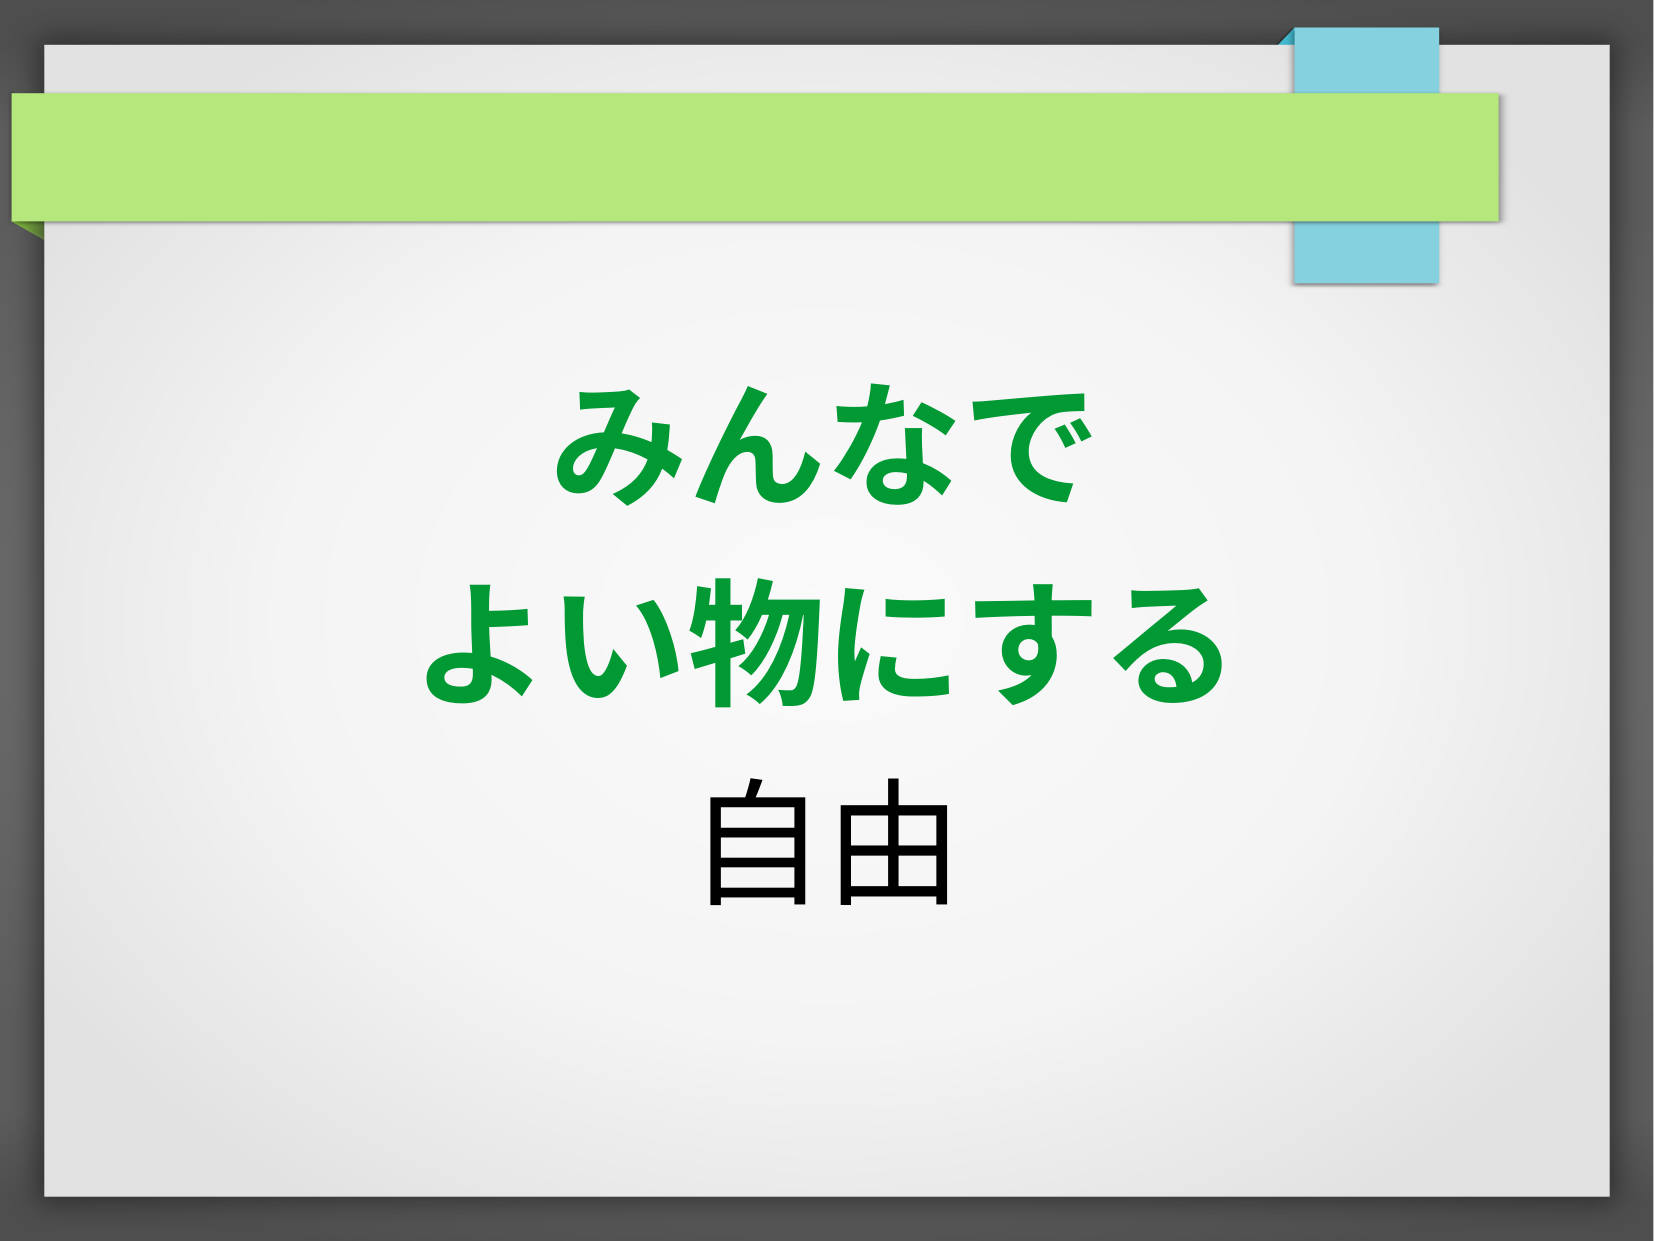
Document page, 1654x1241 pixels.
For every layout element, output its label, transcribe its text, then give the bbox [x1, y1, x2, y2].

picture [0, 0, 1654, 1241]
subtitle みんなで よい物にする 自由 [81, 125, 1570, 1146]
